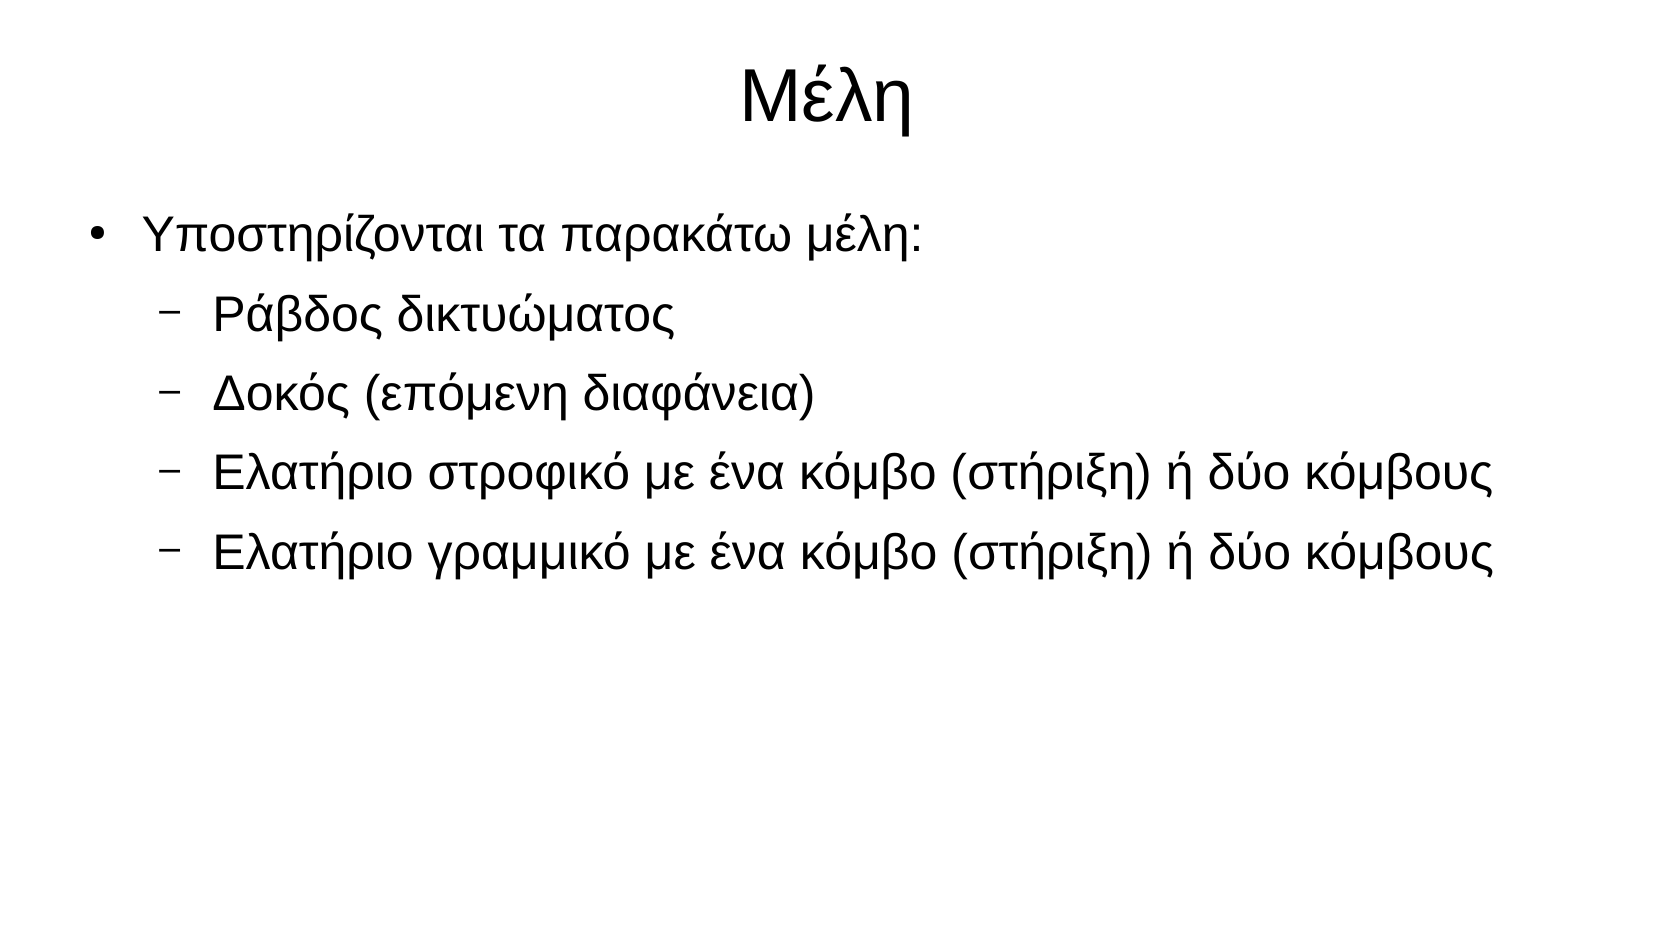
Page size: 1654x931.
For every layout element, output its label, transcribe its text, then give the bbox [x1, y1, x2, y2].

list Υποστηρίζονται τα παρακάτω μέλη: Ράβδος δικτυώματος Δοκός (επόμενη διαφάνεια) Ελατήριο στροφικό με ένα κόμβο (στήριξη) ή δύο κόμβους Ελατήριο γραμμικό με ένα κόμβο (στήριξη) ή δύο κόμβους [70, 206, 1559, 751]
title Μέλη [82, 37, 1571, 154]
